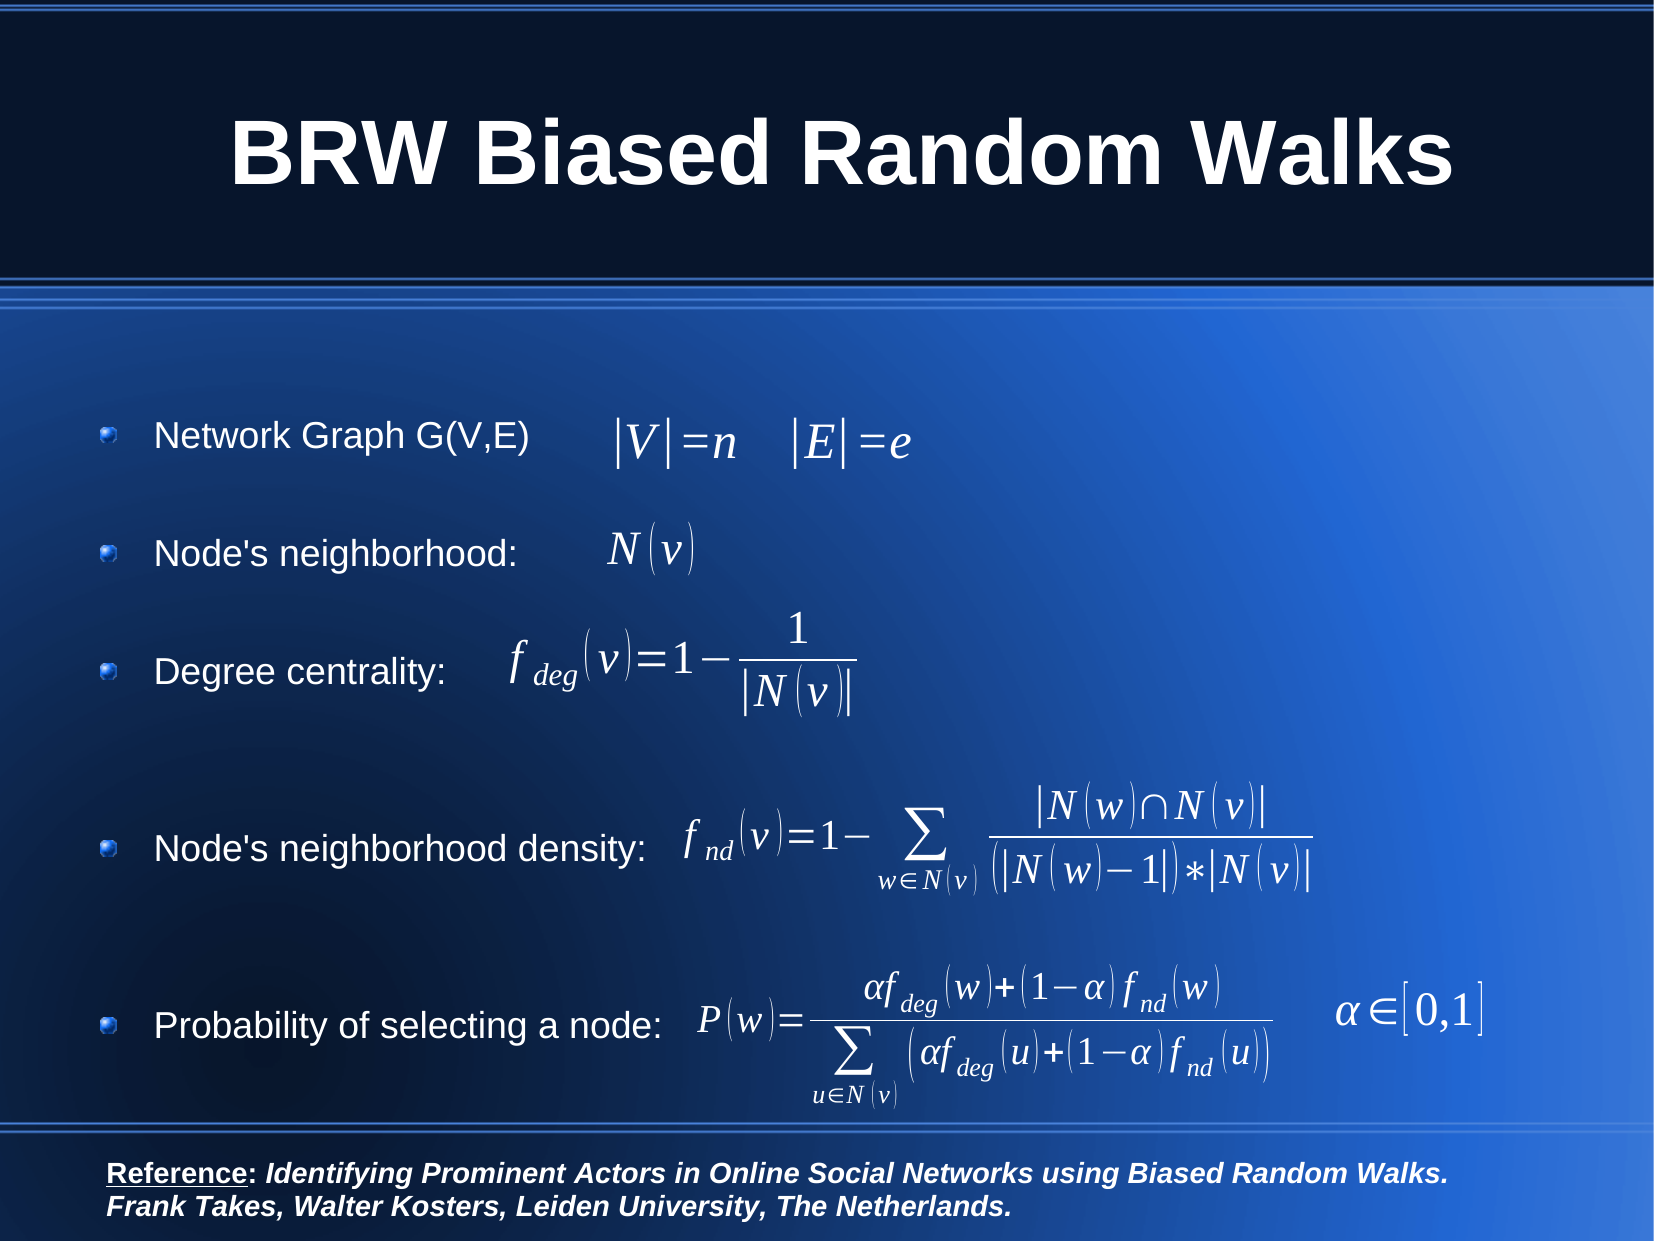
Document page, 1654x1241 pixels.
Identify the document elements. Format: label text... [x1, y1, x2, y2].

title BRW Biased Random Walks [82, 49, 1571, 257]
list Network Graph G(V,E) Node's neighborhood: Degree centrality: Node's neighborhood density: Probability of selecting a node: [82, 355, 1571, 1165]
chart [673, 779, 1329, 898]
chart [1322, 980, 1503, 1040]
chart [497, 602, 875, 721]
picture [0, 0, 1654, 1241]
chart [685, 962, 1288, 1111]
list Reference: Identifying Prominent Actors in Online Social Networks using Biased Random Walks. Frank Takes, Walter Kosters, Leiden University, The Netherlands. [35, 1157, 1524, 1224]
chart [772, 413, 930, 473]
chart [595, 413, 756, 473]
chart [592, 519, 709, 579]
